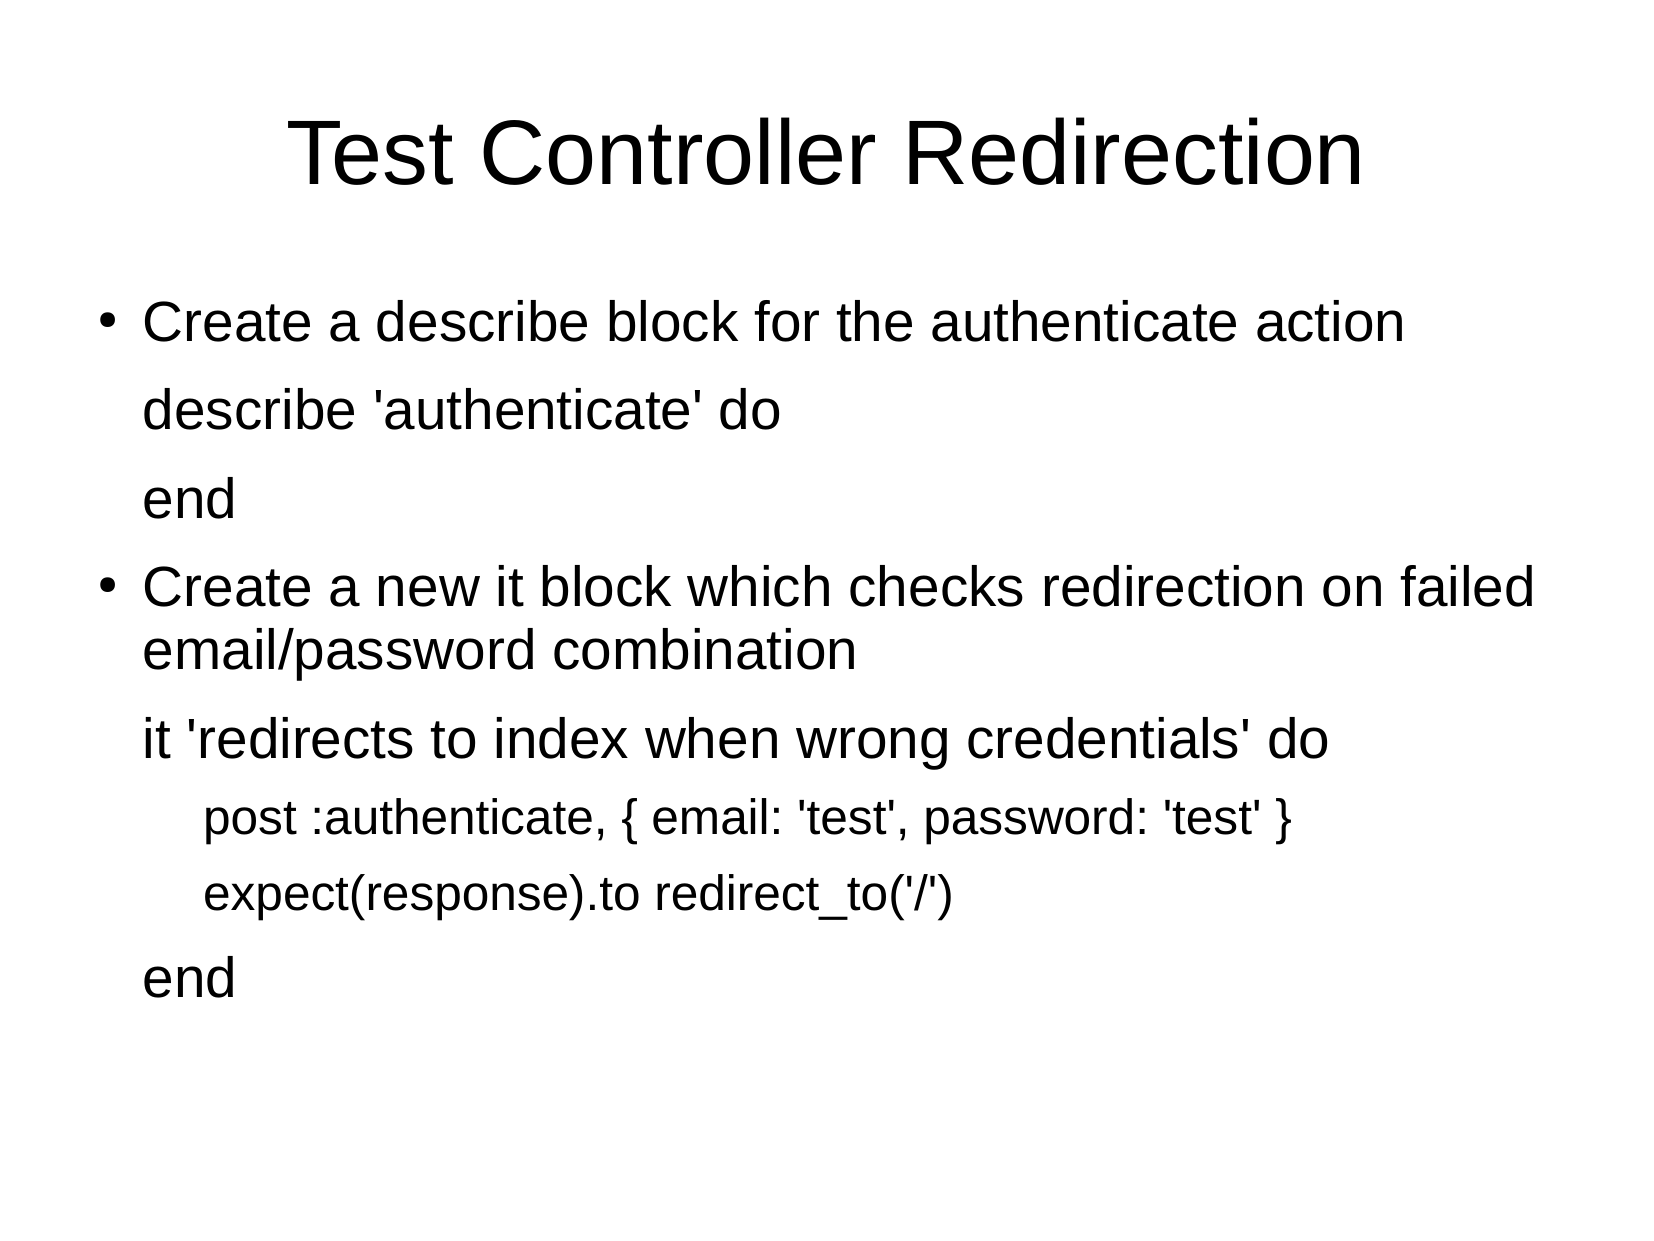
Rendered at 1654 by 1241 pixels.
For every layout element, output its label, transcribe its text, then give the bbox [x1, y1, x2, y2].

title Test Controller Redirection [82, 49, 1571, 257]
list Create a describe block for the authenticate action describe 'authenticate' do end Create a new it block which checks redirection on failed email/password combination it 'redirects to index when wrong credentials' do post :authenticate, { email: 'test', password: 'test' } expect(response).to redirect_to('/') end [82, 290, 1571, 1010]
